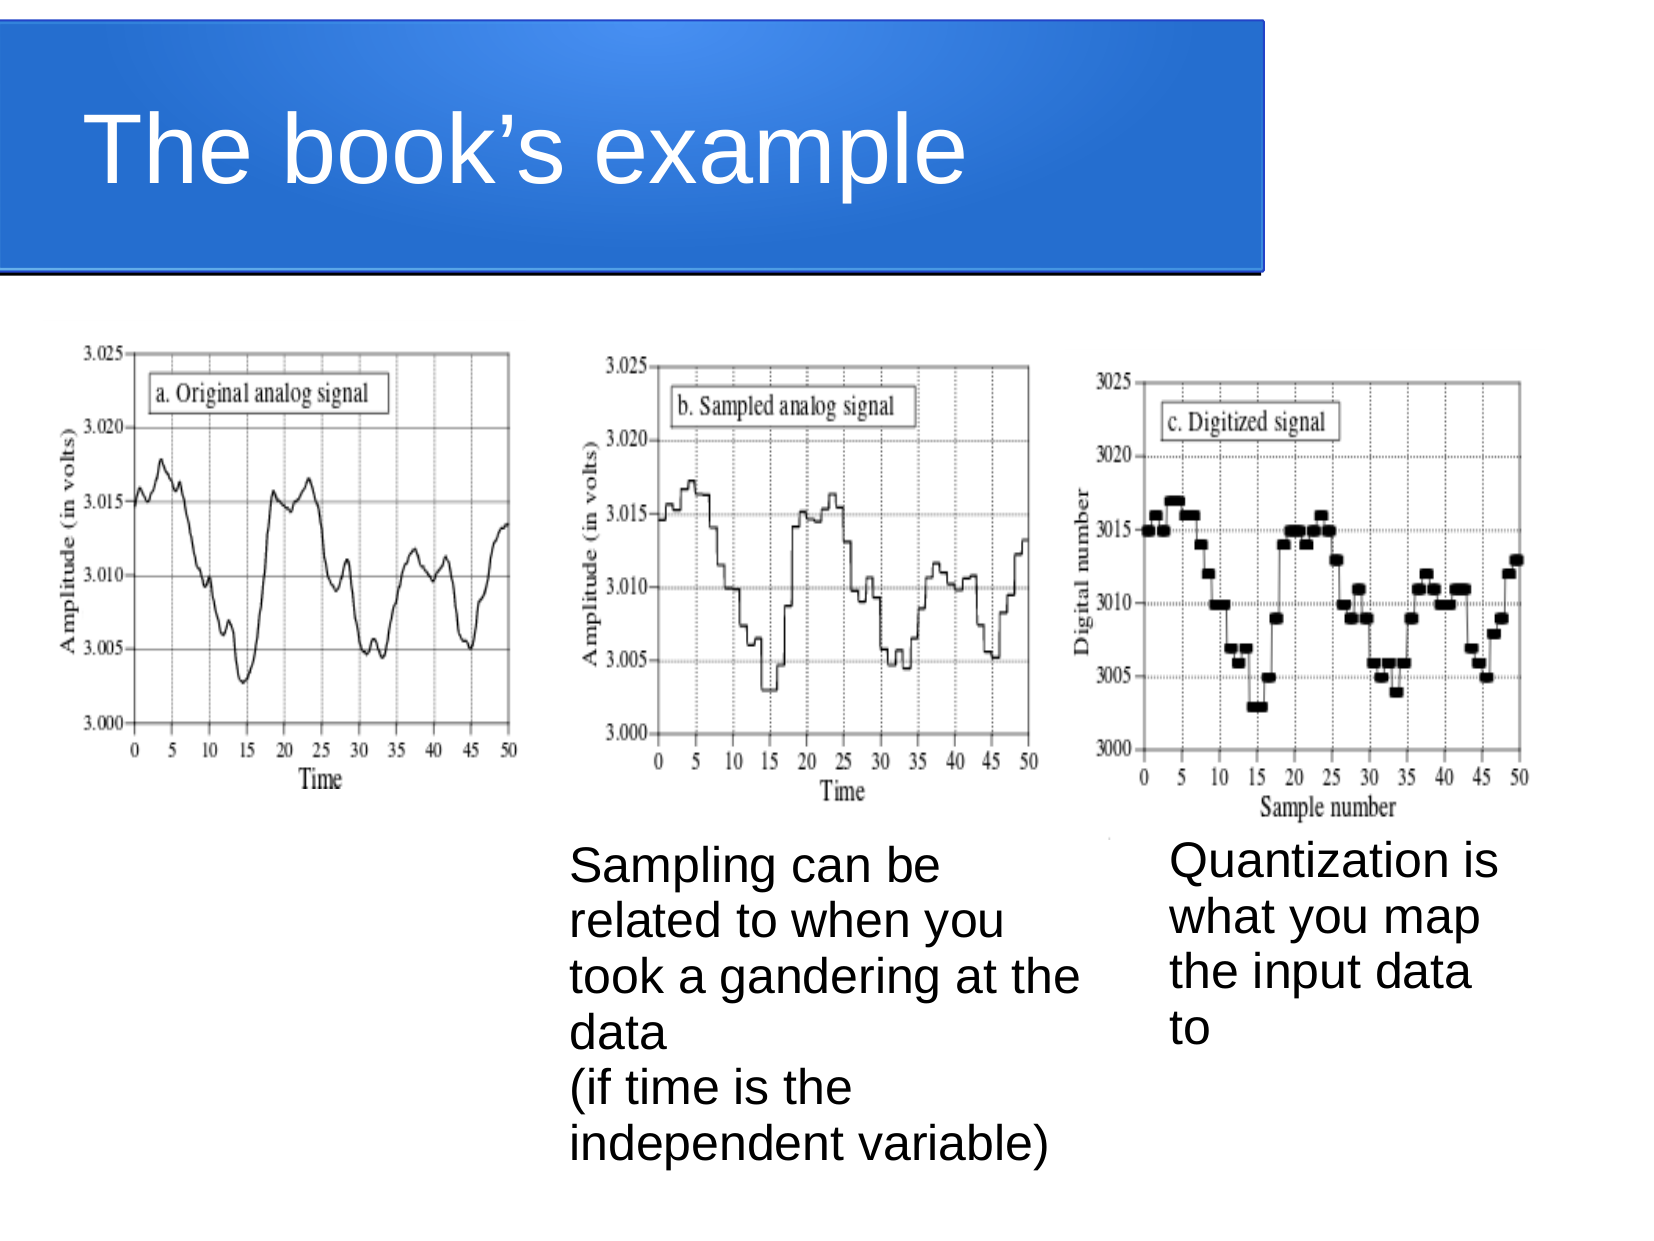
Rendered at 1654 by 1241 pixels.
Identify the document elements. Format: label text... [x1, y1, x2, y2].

picture [43, 319, 526, 789]
text_box Sampling can be related to when you took a gandering at the data (if time is the independent variable) [555, 829, 1111, 1241]
picture [570, 330, 1056, 820]
text_box Quantization is what you map the input data to [1155, 824, 1516, 1119]
picture [1065, 348, 1545, 841]
title The book’s example [82, 47, 1235, 252]
